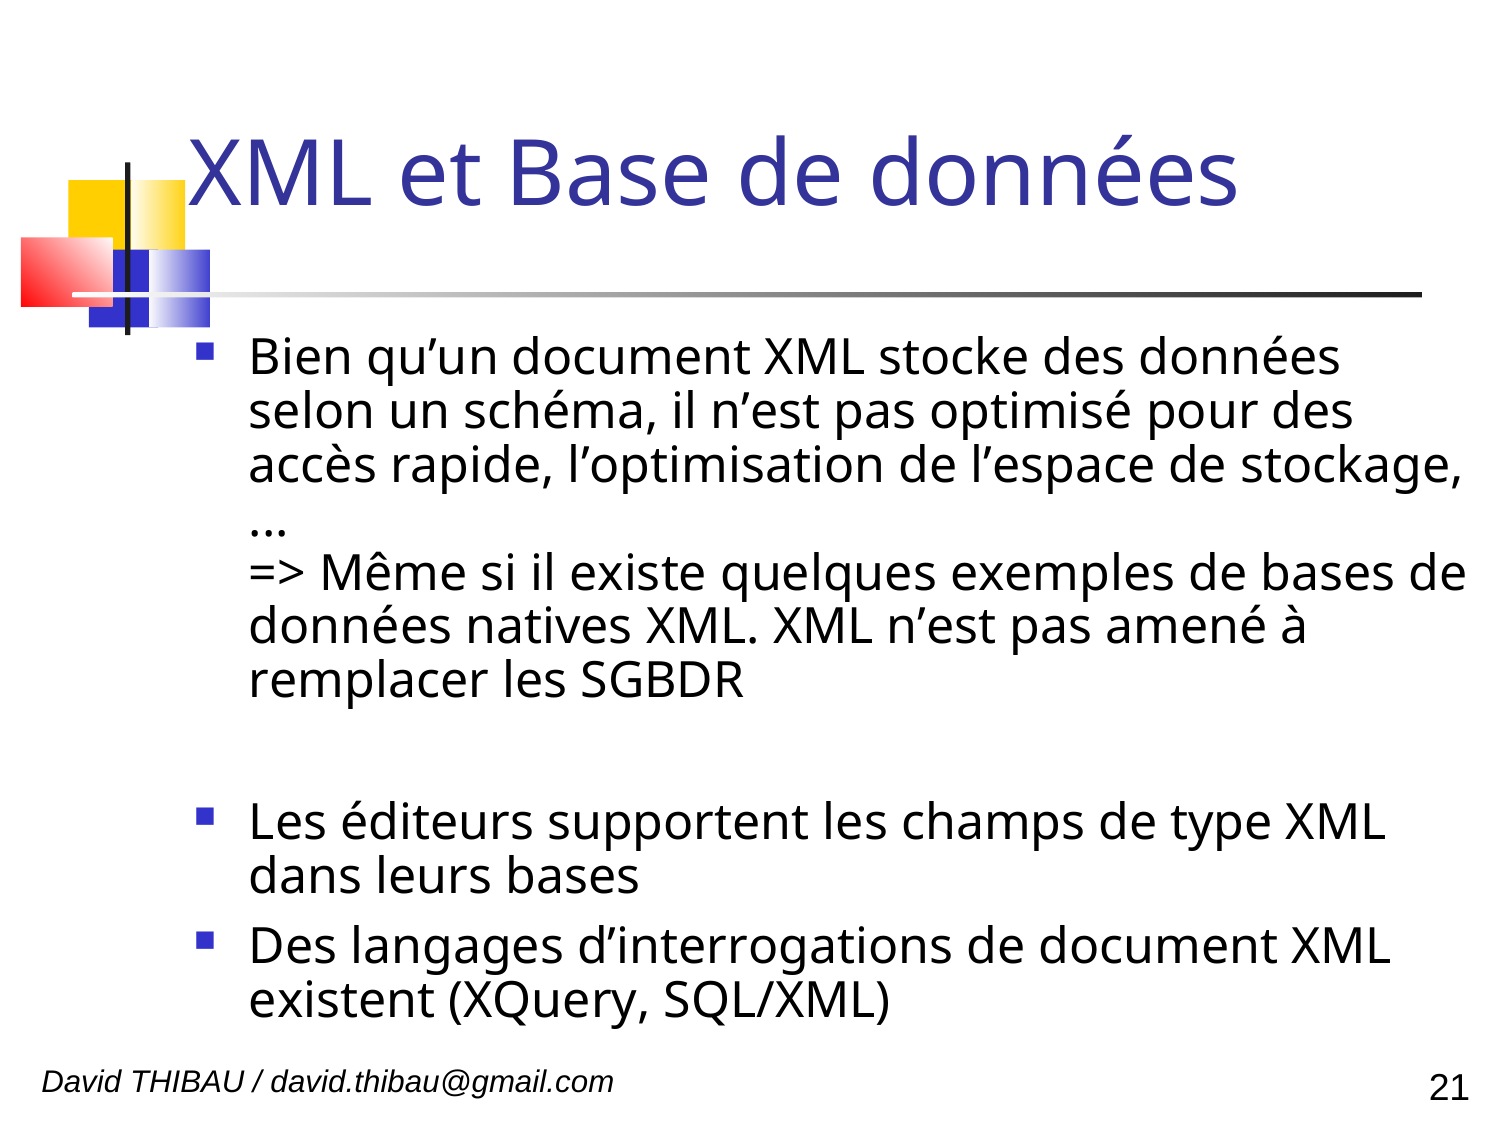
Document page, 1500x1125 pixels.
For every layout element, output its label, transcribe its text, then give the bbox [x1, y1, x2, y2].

list Bien qu’un document XML stocke des données selon un schéma, il n’est pas optimisé pour des accès rapide, l’optimisation de l’espace de stockage, ... => Même si il existe quelques exemples de bases de données natives XML. XML n’est pas amené à remplacer les SGBDR Les éditeurs supportent les champs de type XML dans leurs bases Des langages d’interrogations de document XML existent (XQuery, SQL/XML) [193, 330, 1469, 1047]
title XML et Base de données [188, 82, 1467, 275]
